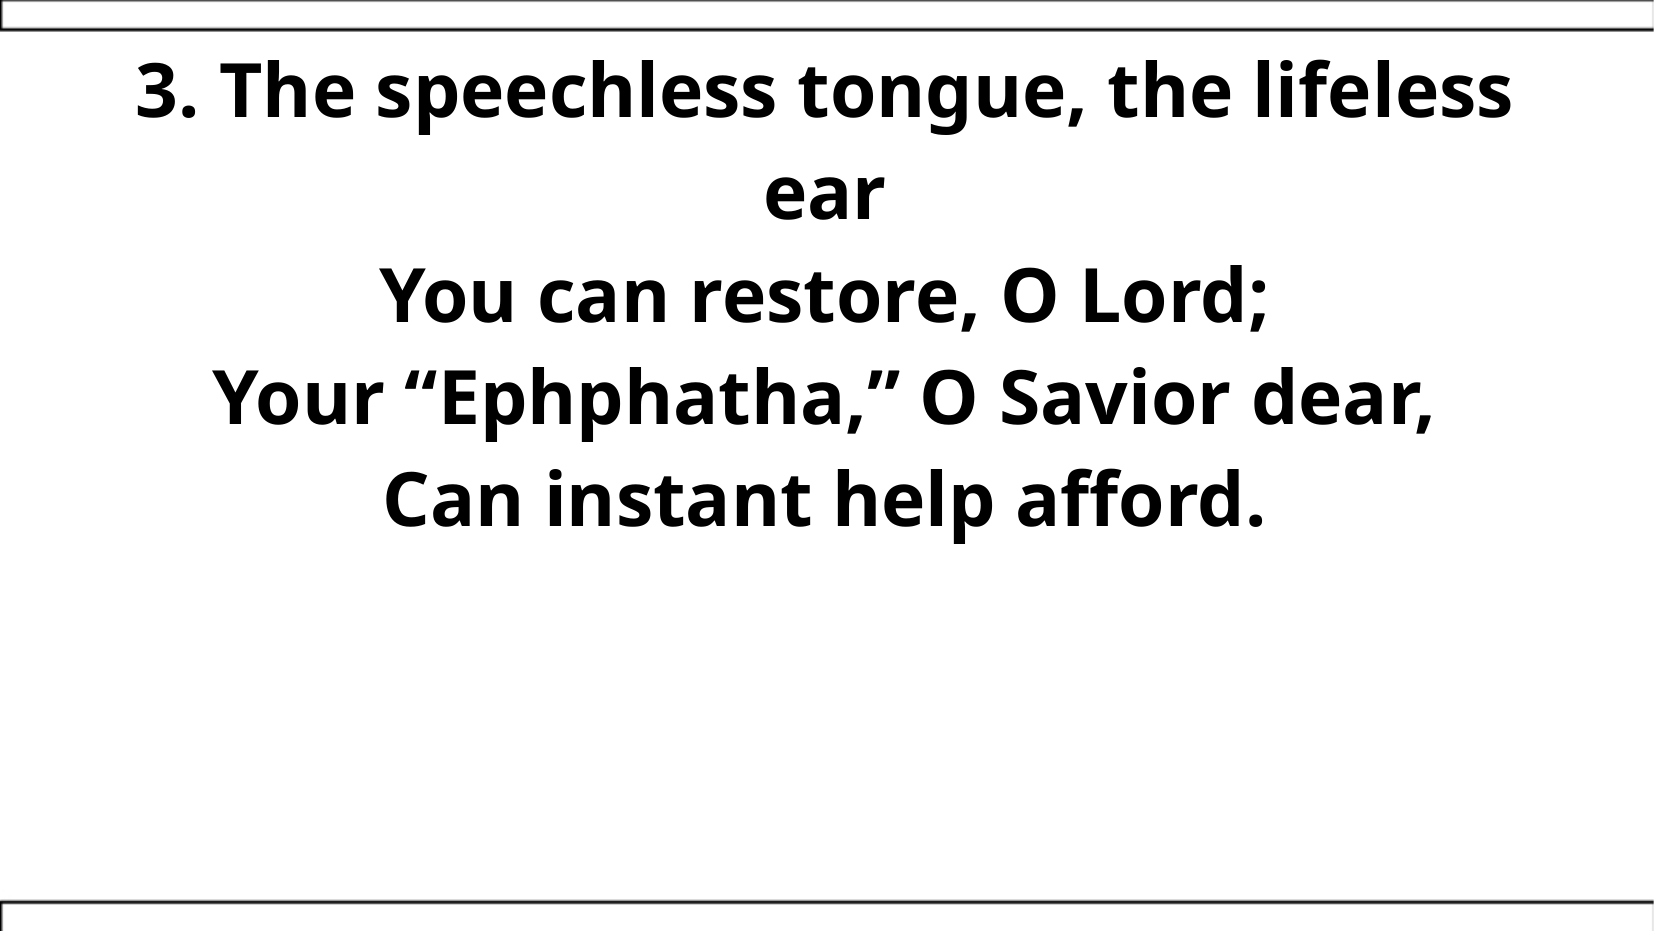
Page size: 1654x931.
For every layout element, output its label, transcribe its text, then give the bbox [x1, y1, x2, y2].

text_box 3. The speechless tongue, the lifeless ear You can restore, O Lord; Your “Ephphatha,” O Savior dear, Can instant help afford. [90, 30, 1561, 445]
picture [0, 0, 1654, 931]
